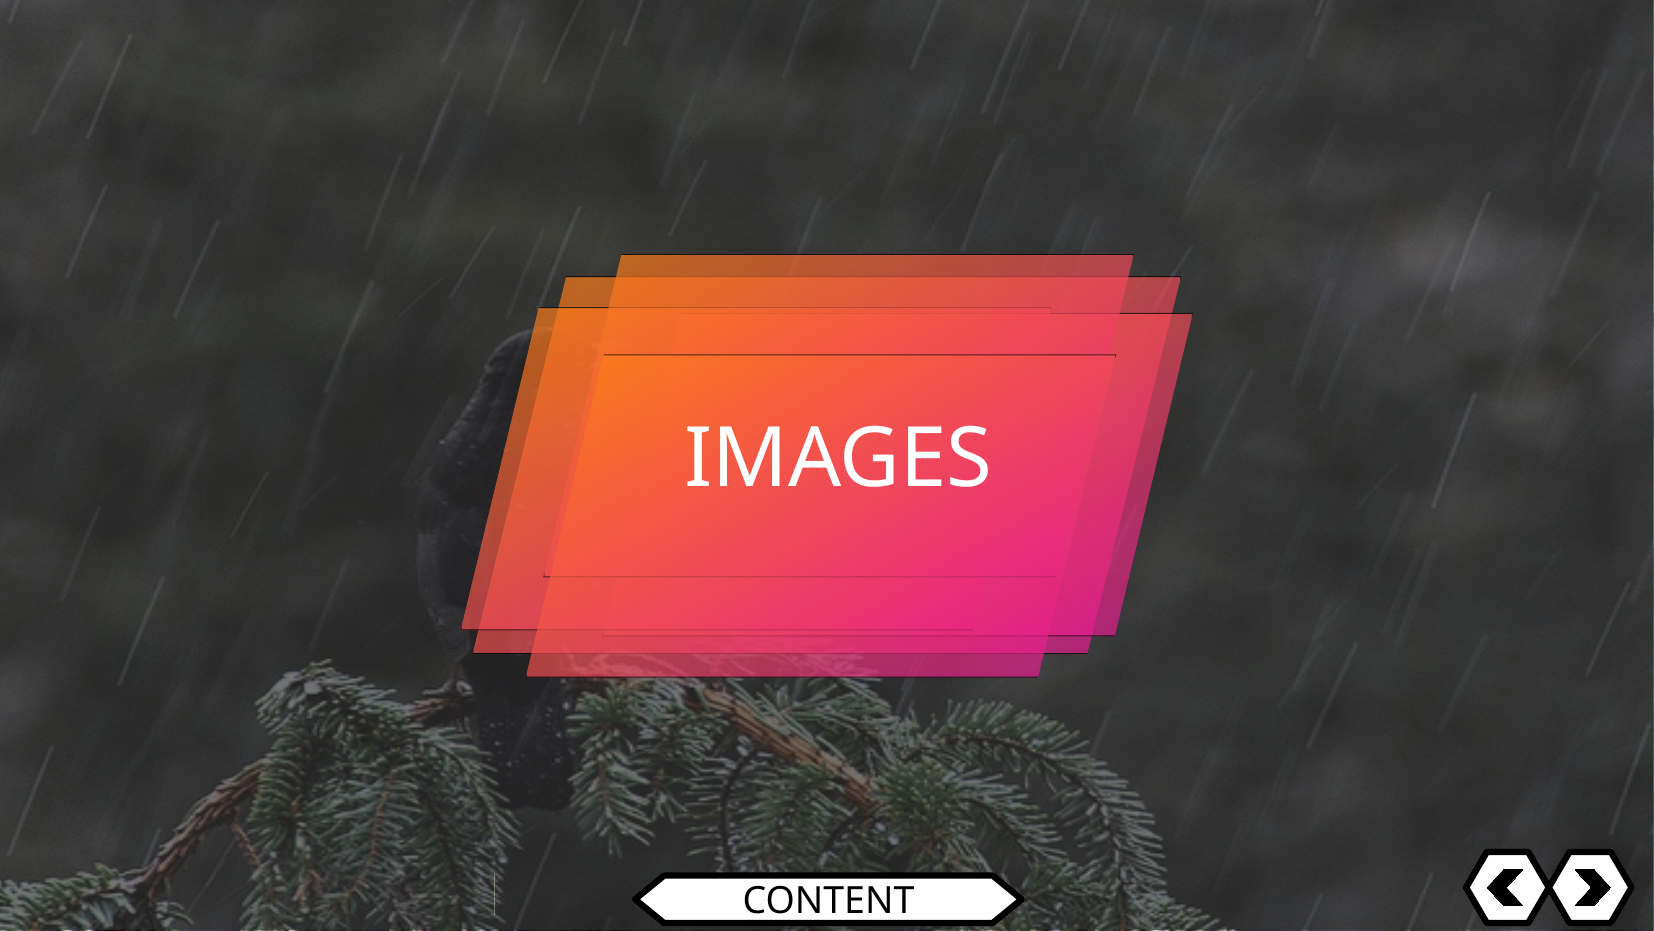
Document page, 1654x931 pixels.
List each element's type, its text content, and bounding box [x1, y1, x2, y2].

text_box [0, 0, 1654, 931]
text_box CONTENT [635, 875, 1022, 924]
text_box POETIC DEVICES [60, 846, 510, 920]
text_box IMAGES [625, 389, 1052, 572]
